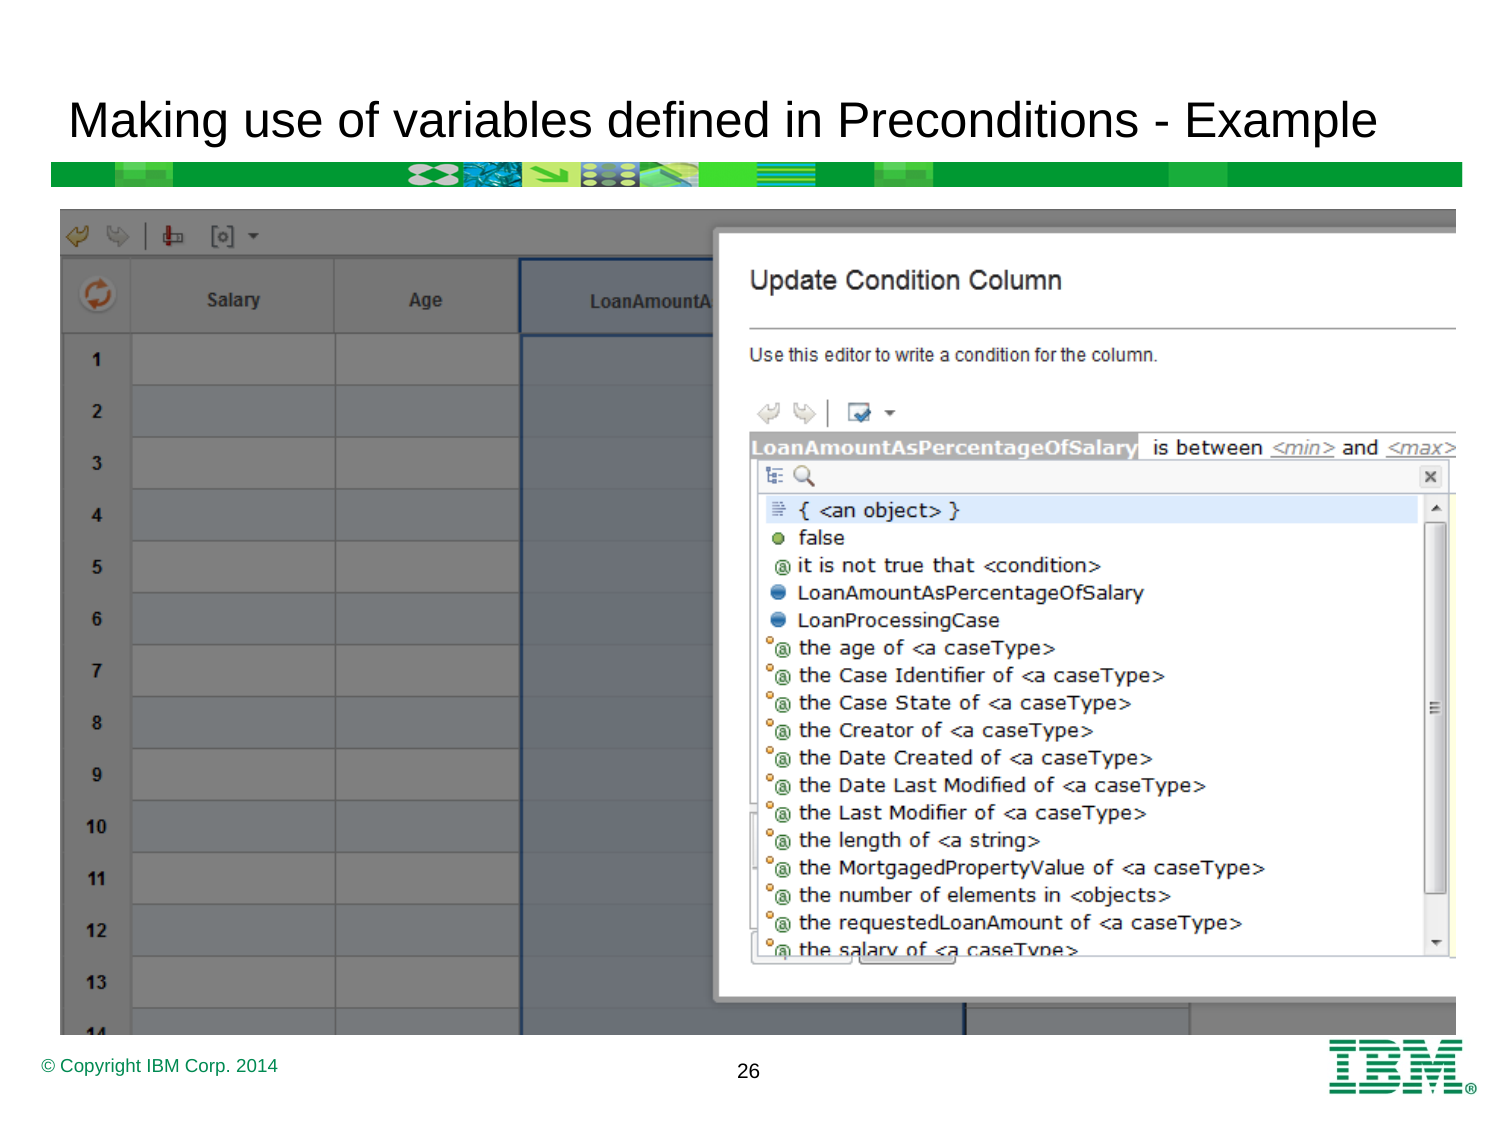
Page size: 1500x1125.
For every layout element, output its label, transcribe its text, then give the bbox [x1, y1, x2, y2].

picture [60, 209, 1456, 1036]
picture [1327, 1037, 1479, 1096]
title Making use of variables defined in Preconditions - Example [53, 75, 1441, 165]
picture [50, 161, 1463, 189]
